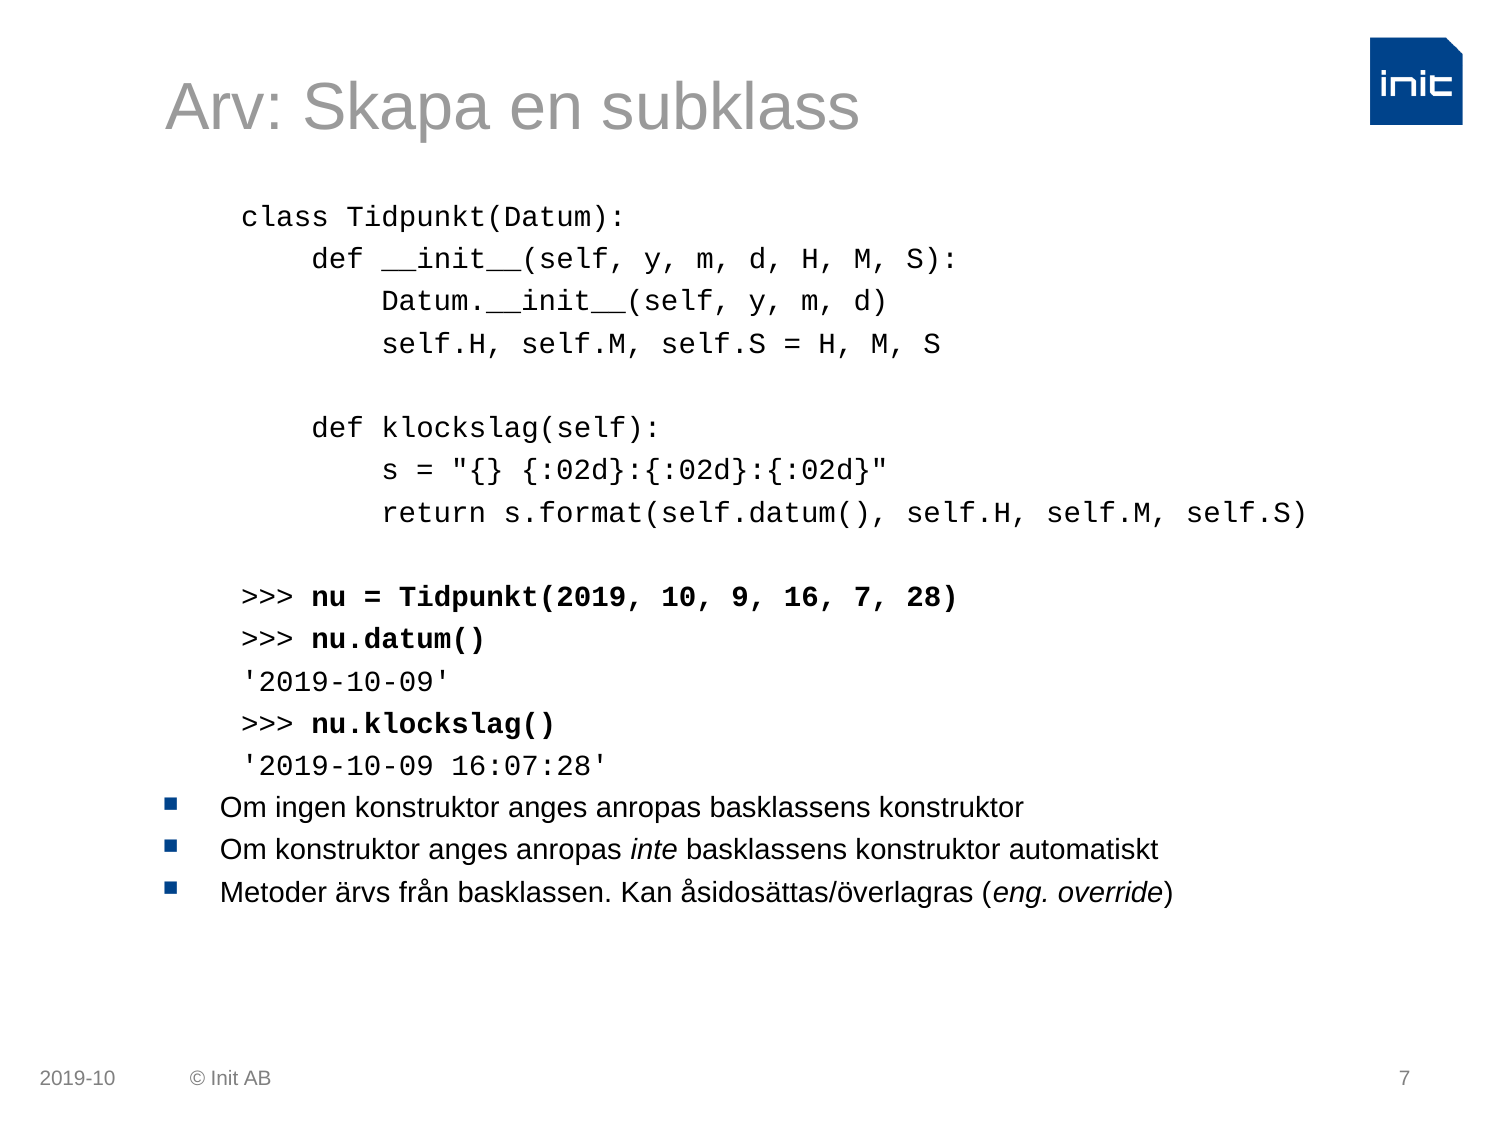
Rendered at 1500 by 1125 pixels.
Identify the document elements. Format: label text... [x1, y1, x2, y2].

text_box <nummer> [1350, 1037, 1426, 1098]
text_box © Init AB [174, 1037, 1326, 1098]
text_box 2019-10 [24, 1037, 151, 1098]
text_box Arv: Skapa en subklass [150, 0, 1351, 151]
text_box class Tidpunkt(Datum): def __init__(self, y, m, d, H, M, S): Datum.__init__(self, y, m, d) self.H, self.M, self.S = H, M, S def klockslag(self): s = "{} {:02d}:{:02d}:{:02d}" return s.format(self.datum(), self.H, self.M, self.S) >>> nu = Tidpunkt(2019, 10, 9, 16, 7, 28) >>> nu.datum() '2019-10-09' >>> nu.klockslag() '2019-10-09 16:07:28' Om ingen konstruktor anges anropas basklassens konstruktor Om konstruktor anges anropas inte basklassens konstruktor automatiskt Metoder ärvs från basklassen. Kan åsidosättas/överlagras (eng. override) [150, 189, 1351, 993]
picture [1370, 37, 1463, 125]
